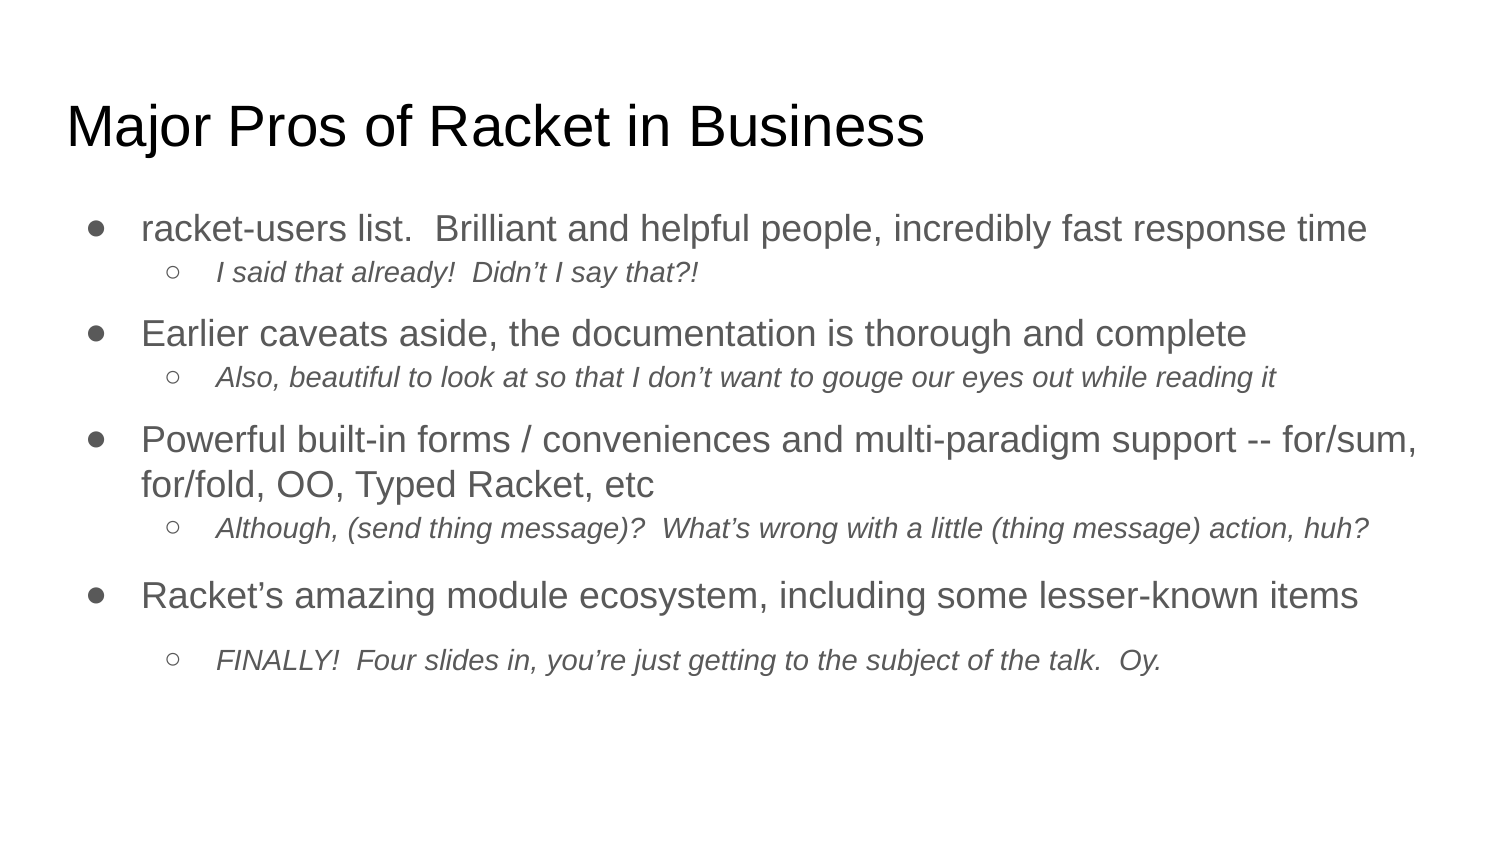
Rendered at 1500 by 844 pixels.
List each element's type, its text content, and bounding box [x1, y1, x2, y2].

title Major Pros of Racket in Business [51, 72, 1449, 167]
list racket-users list. Brilliant and helpful people, incredibly fast response time I said that already! Didn’t I say that?! Earlier caveats aside, the documentation is thorough and complete Also, beautiful to look at so that I don’t want to gouge our eyes out while reading it Powerful built-in forms / conveniences and multi-paradigm support -- for/sum, for/fold, OO, Typed Racket, etc Although, (send thing message)? What’s wrong with a little (thing message) action, huh? Racket’s amazing module ecosystem, including some lesser-known items FINALLY! Four slides in, you’re just getting to the subject of the talk. Oy. [51, 189, 1449, 750]
